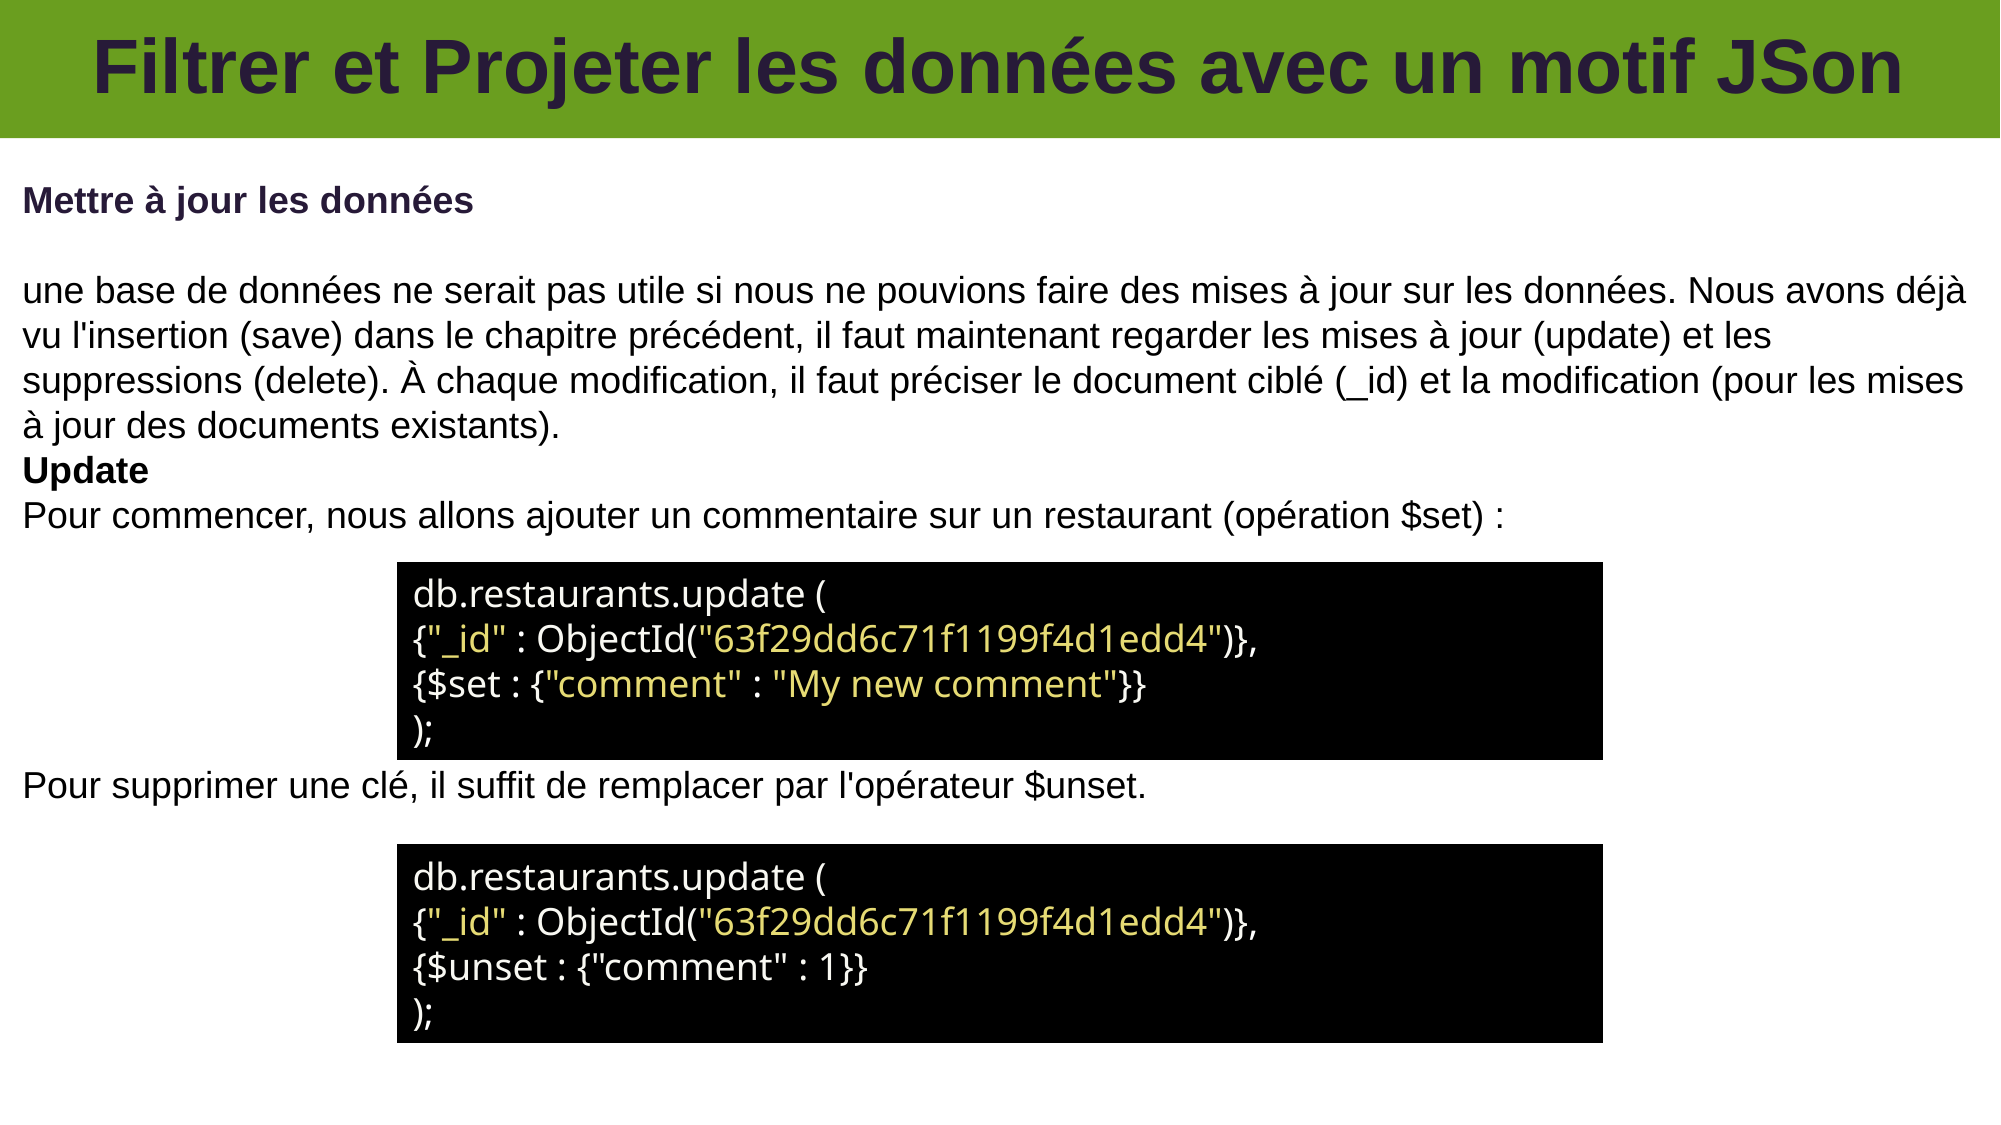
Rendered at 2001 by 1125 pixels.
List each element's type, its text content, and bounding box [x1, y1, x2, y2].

text_box [0, 139, 2000, 1125]
text_box Filtrer et Projeter les données avec un motif JSon [0, 0, 2000, 139]
text_box Mettre à jour les données une base de données ne serait pas utile si nous ne pouvions faire des mises à jour sur les données. Nous avons déjà vu l'insertion (save) dans le chapitre précédent, il faut maintenant regarder les mises à jour (update) et les suppressions (delete). À chaque modification, il faut préciser le document ciblé (_id) et la modification (pour les mises à jour des documents existants). Update Pour commencer, nous allons ajouter un commentaire sur un restaurant (opération $set) : Pour supprimer une clé, il suffit de remplacer par l'opérateur $unset. [7, 168, 1993, 911]
text_box db.restaurants.update ( {"_id" : ObjectId("63f29dd6c71f1199f4d1edd4")}, {$unset : {"comment" : 1}} ); [397, 844, 1603, 1042]
text_box db.restaurants.update ( {"_id" : ObjectId("63f29dd6c71f1199f4d1edd4")}, {$set : {"comment" : "My new comment"}} ); [397, 562, 1603, 760]
